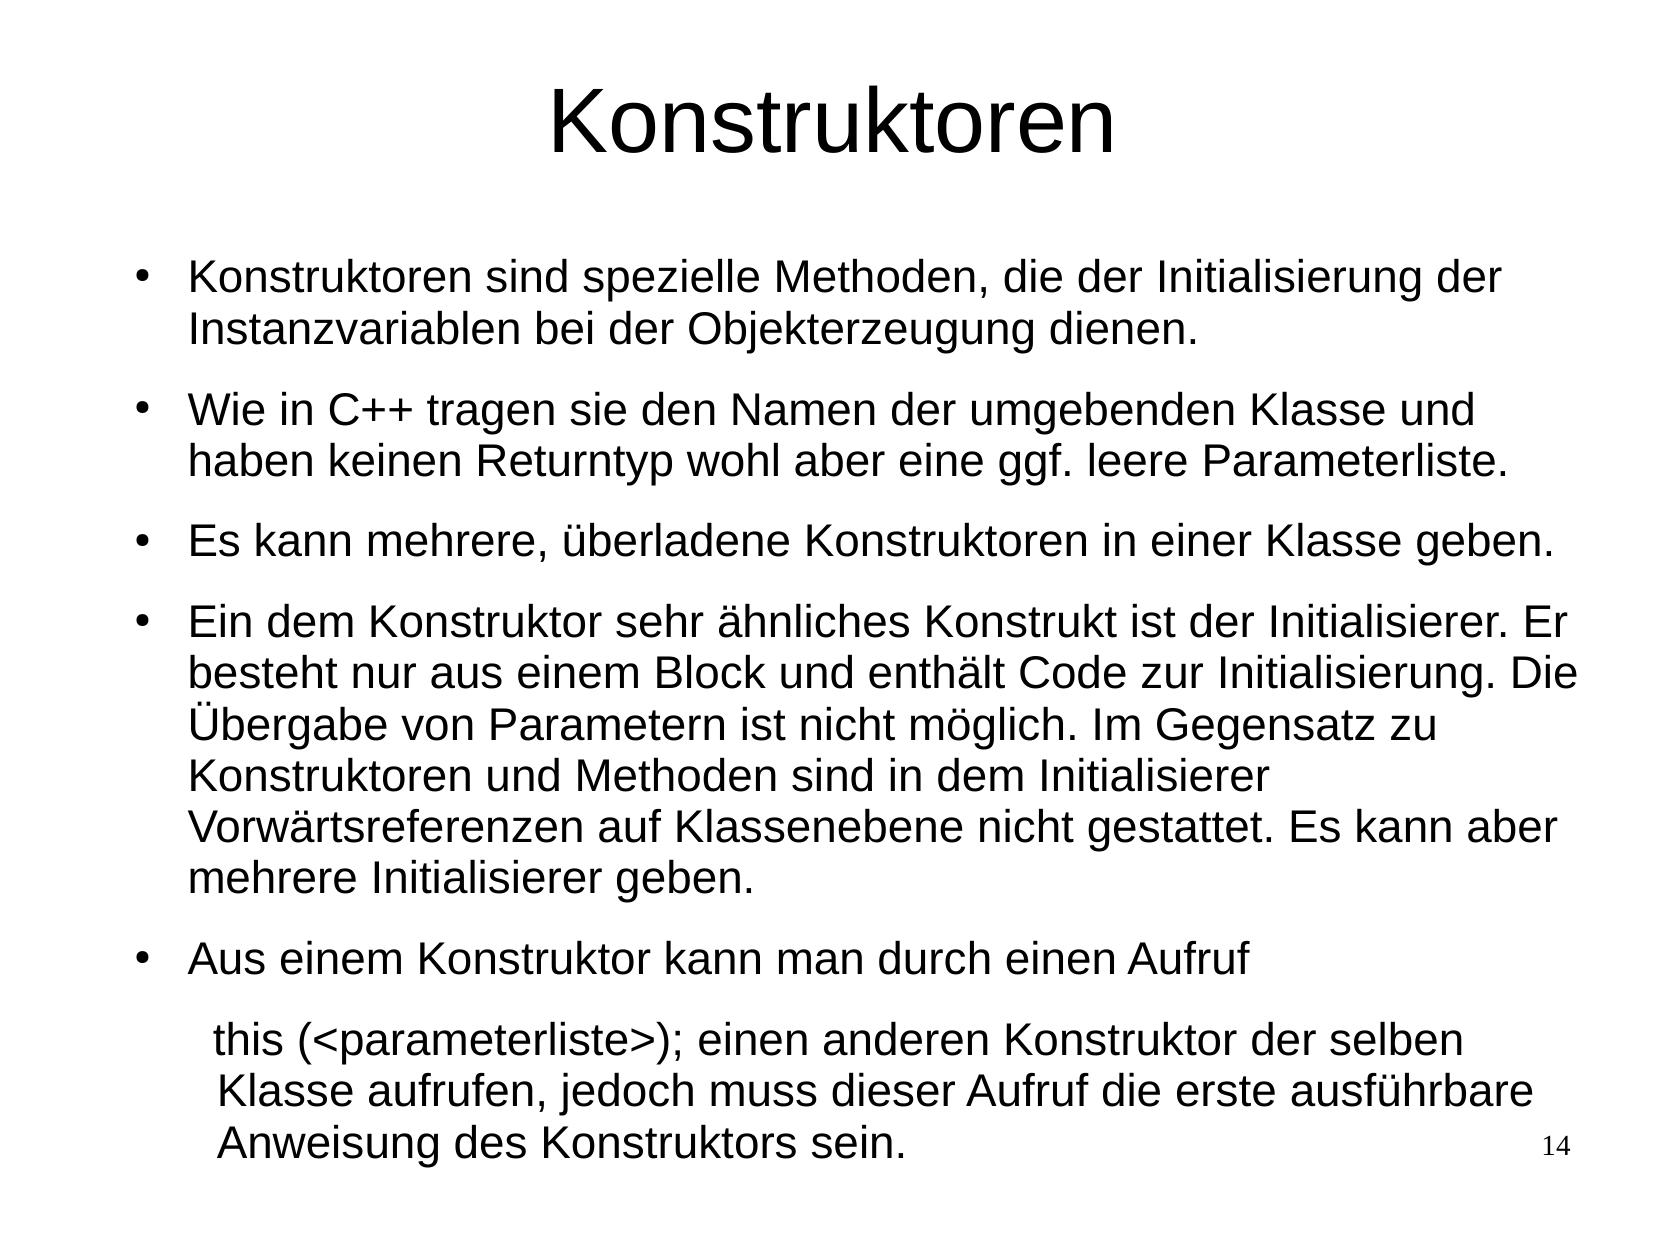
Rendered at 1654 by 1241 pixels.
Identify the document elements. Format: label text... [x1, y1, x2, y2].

list Konstruktoren sind spezielle Methoden, die der Initialisierung der Instanzvariablen bei der Objekterzeugung dienen. Wie in C++ tragen sie den Namen der umgebenden Klasse und haben keinen Returntyp wohl aber eine ggf. leere Parameterliste. Es kann mehrere, überladene Konstruktoren in einer Klasse geben. Ein dem Konstruktor sehr ähnliches Konstrukt ist der Initialisierer. Er besteht nur aus einem Block und enthält Code zur Initialisierung. Die Übergabe von Parametern ist nicht möglich. Im Gegensatz zu Konstruktoren und Methoden sind in dem Initialisierer Vorwärtsreferenzen auf Klassenebene nicht gestattet. Es kann aber mehrere Initialisierer geben. Aus einem Konstruktor kann man durch einen Aufruf this (<parameterliste>); einen anderen Konstruktor der selben Klasse aufrufen, jedoch muss dieser Aufruf die erste ausführbare Anweisung des Konstruktors sein. [116, 251, 1605, 1241]
title Konstruktoren [89, 62, 1578, 179]
